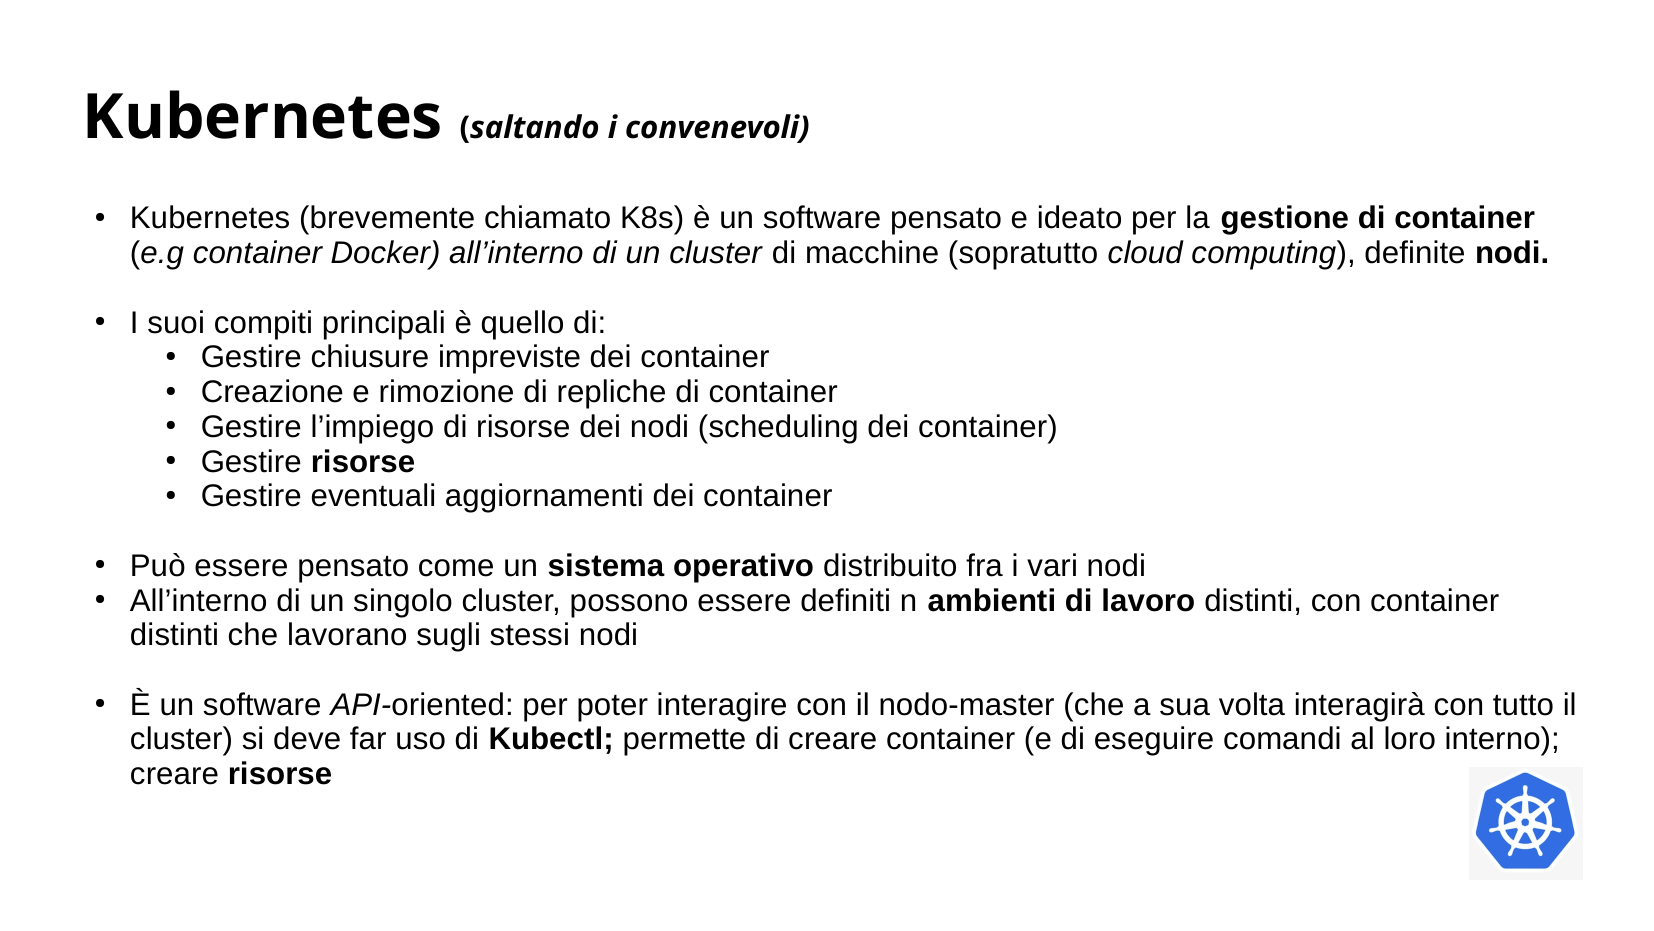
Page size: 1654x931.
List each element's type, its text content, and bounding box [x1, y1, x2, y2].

subtitle Kubernetes (brevemente chiamato K8s) è un software pensato e ideato per la gestione di container (e.g container Docker) all’interno di un cluster di macchine (sopratutto cloud computing), definite nodi. I suoi compiti principali è quello di: Gestire chiusure impreviste dei container Creazione e rimozione di repliche di container Gestire l’impiego di risorse dei nodi (scheduling dei container) Gestire risorse Gestire eventuali aggiornamenti dei container Può essere pensato come un sistema operativo distribuito fra i vari nodi All’interno di un singolo cluster, possono essere definiti n ambienti di lavoro distinti, con container distinti che lavorano sugli stessi nodi È un software API-oriented: per poter interagire con il nodo-master (che a sua volta interagirà con tutto il cluster) si deve far uso di Kubectl; permette di creare container (e di eseguire comandi al loro interno); creare risorse [94, 200, 1583, 931]
picture [1469, 767, 1583, 880]
title Kubernetes (saltando i convenevoli) [82, 37, 1571, 193]
